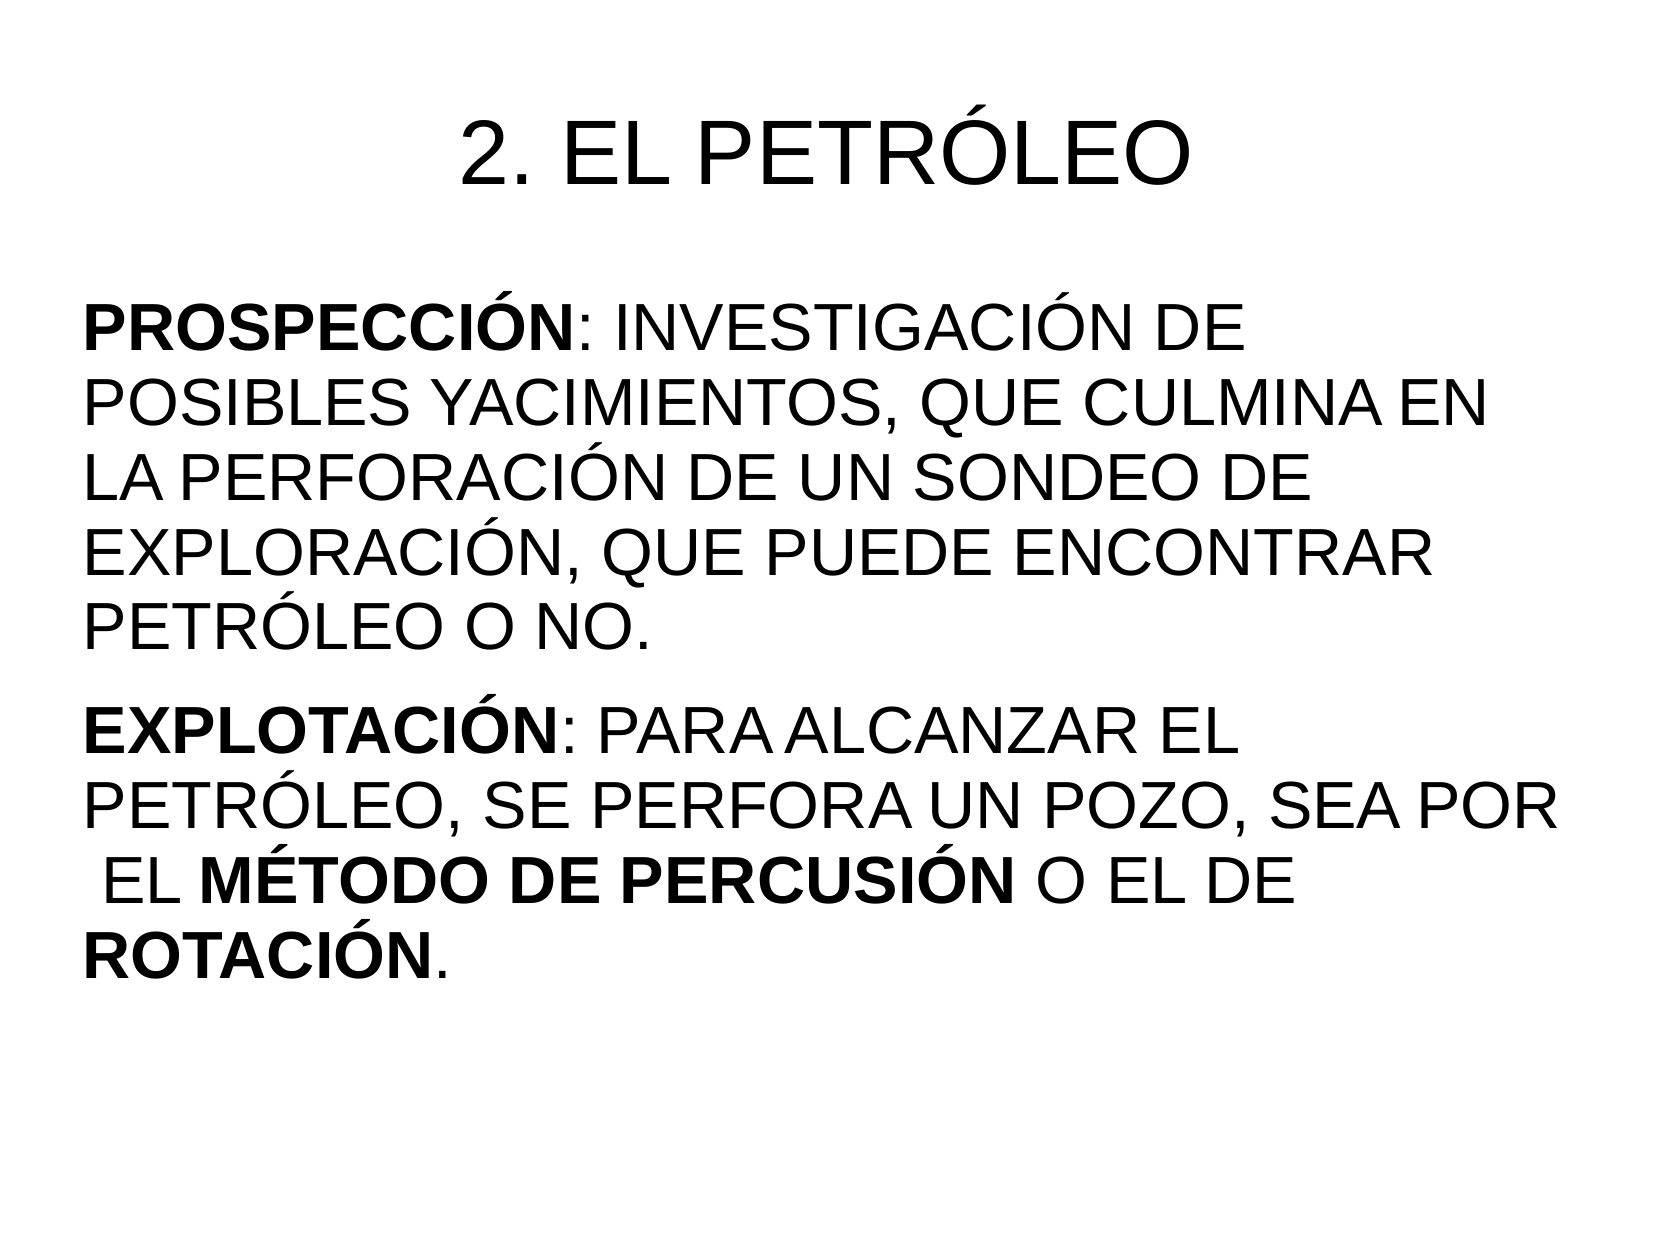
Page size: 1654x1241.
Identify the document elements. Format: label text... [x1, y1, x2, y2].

title 2. EL PETRÓLEO [82, 49, 1571, 257]
list PROSPECCIÓN: INVESTIGACIÓN DE POSIBLES YACIMIENTOS, QUE CULMINA EN LA PERFORACIÓN DE UN SONDEO DE EXPLORACIÓN, QUE PUEDE ENCONTRAR PETRÓLEO O NO. EXPLOTACIÓN: PARA ALCANZAR EL PETRÓLEO, SE PERFORA UN POZO, SEA POR EL MÉTODO DE PERCUSIÓN O EL DE ROTACIÓN. [82, 290, 1571, 1109]
